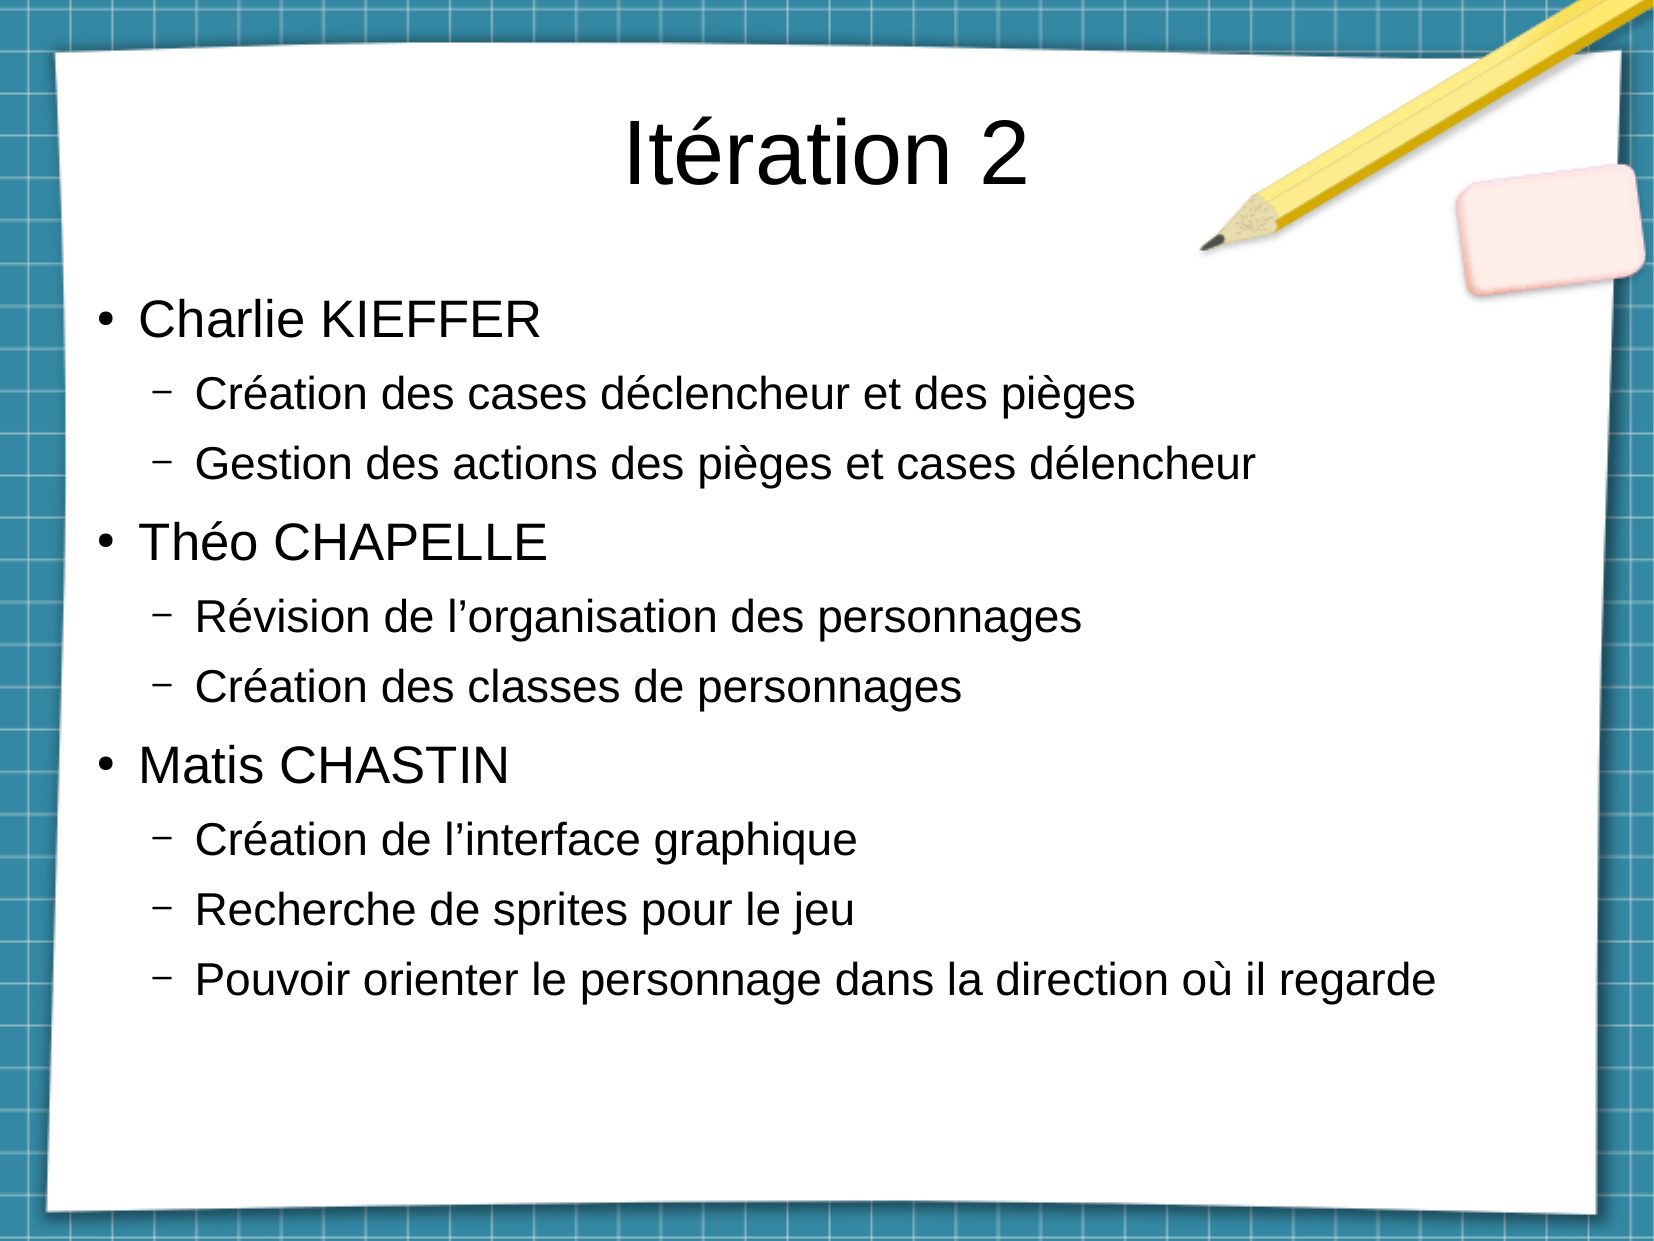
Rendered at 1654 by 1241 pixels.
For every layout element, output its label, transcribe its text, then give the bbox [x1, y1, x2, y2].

title Itération 2 [82, 49, 1571, 257]
picture [0, 0, 1654, 1241]
list Charlie KIEFFER Création des cases déclencheur et des pièges Gestion des actions des pièges et cases délencheur Théo CHAPELLE Révision de l’organisation des personnages Création des classes de personnages Matis CHASTIN Création de l’interface graphique Recherche de sprites pour le jeu Pouvoir orienter le personnage dans la direction où il regarde [82, 290, 1571, 1010]
